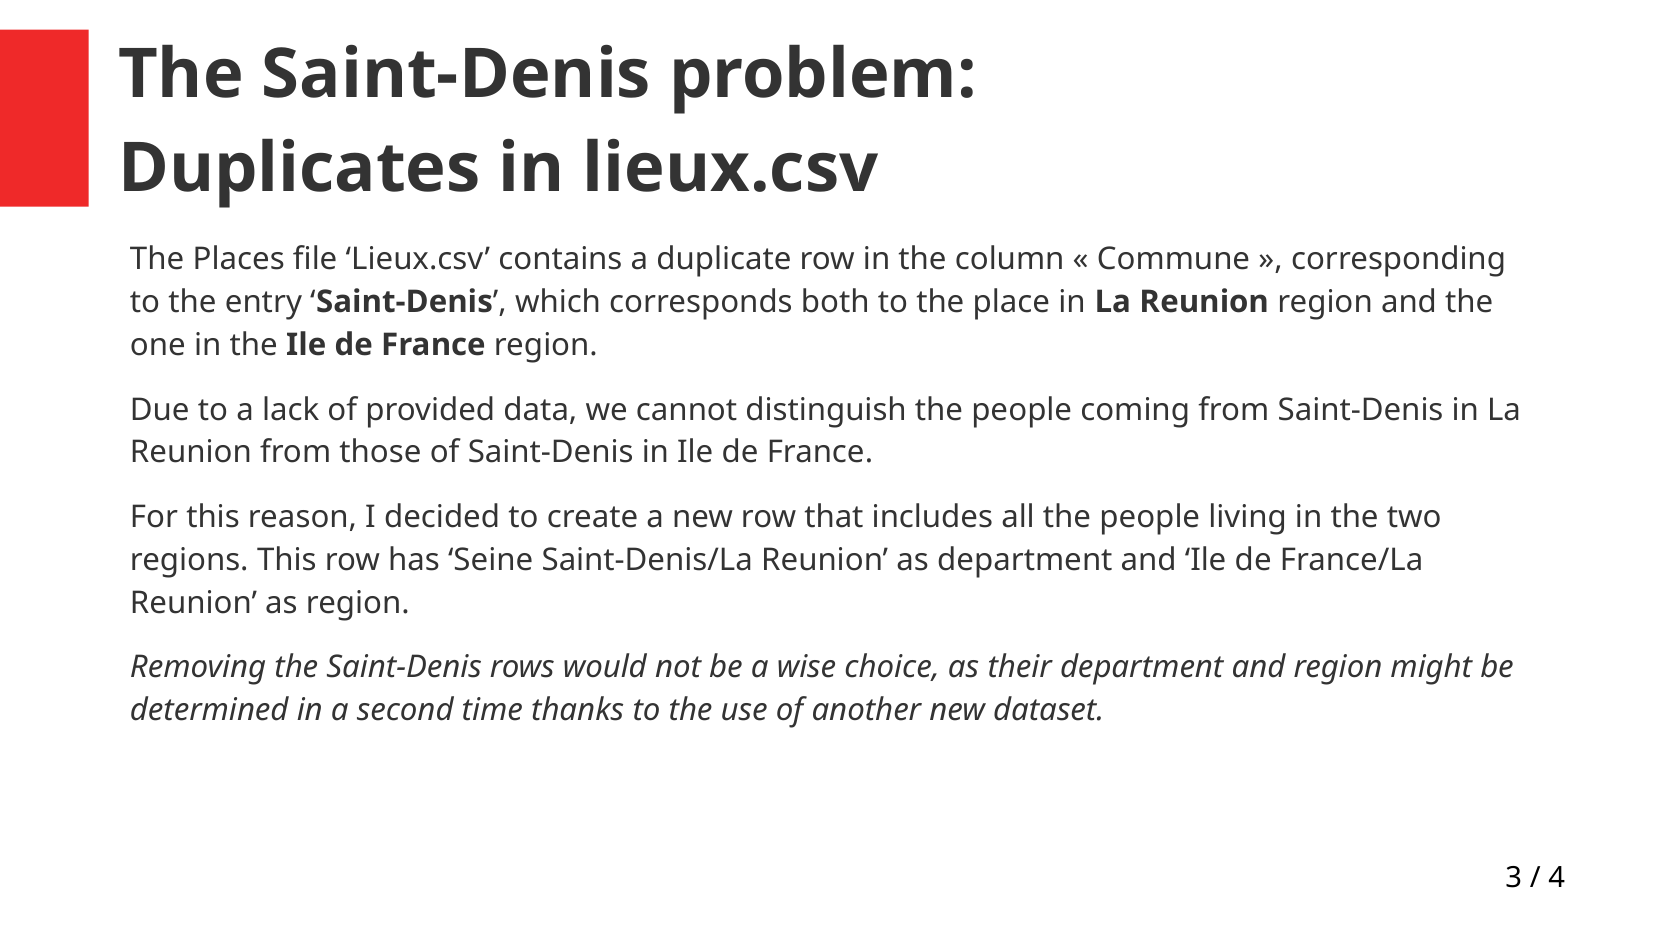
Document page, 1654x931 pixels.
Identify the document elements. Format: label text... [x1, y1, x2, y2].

title The Saint-Denis problem: Duplicates in lieux.csv [118, 24, 1595, 212]
list The Places file ‘Lieux.csv’ contains a duplicate row in the column « Commune », corresponding to the entry ‘Saint-Denis’, which corresponds both to the place in La Reunion region and the one in the Ile de France region. Due to a lack of provided data, we cannot distinguish the people coming from Saint-Denis in La Reunion from those of Saint-Denis in Ile de France. For this reason, I decided to create a new row that includes all the people living in the two regions. This row has ‘Seine Saint-Denis/La Reunion’ as department and ‘Ile de France/La Reunion’ as region. Removing the Saint-Denis rows would not be a wise choice, as their department and region might be determined in a second time thanks to the use of another new dataset. [59, 236, 1536, 798]
